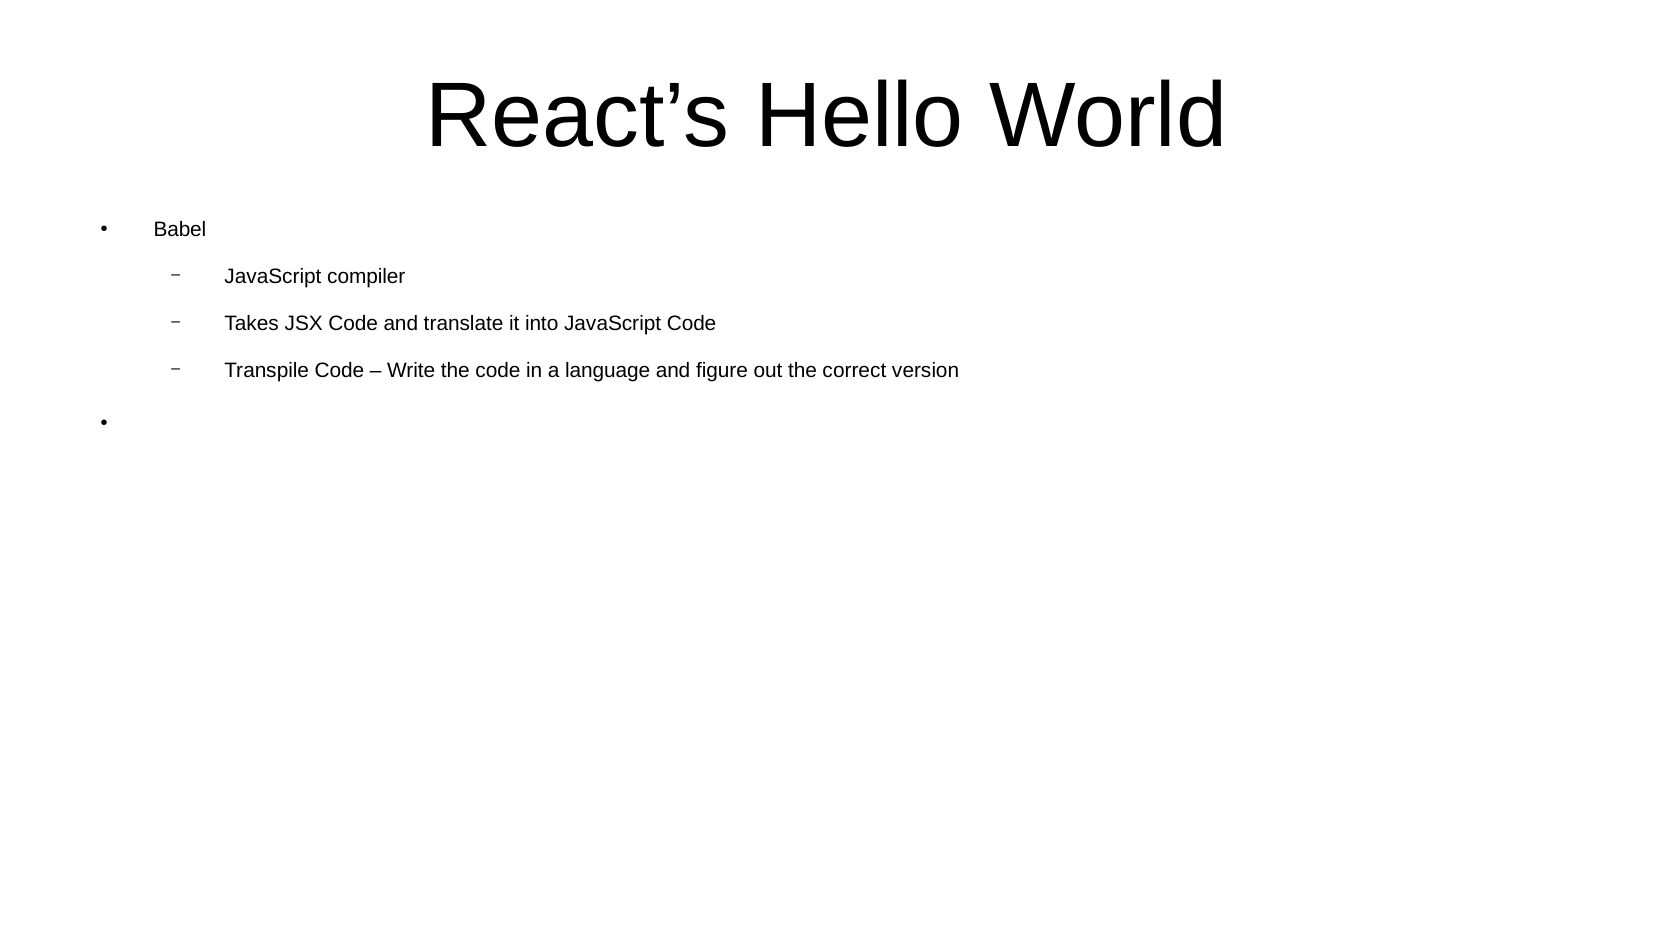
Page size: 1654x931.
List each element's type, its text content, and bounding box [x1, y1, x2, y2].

title React’s Hello World [82, 37, 1571, 193]
list Babel JavaScript compiler Takes JSX Code and translate it into JavaScript Code Transpile Code – Write the code in a language and figure out the correct version [82, 217, 1636, 916]
